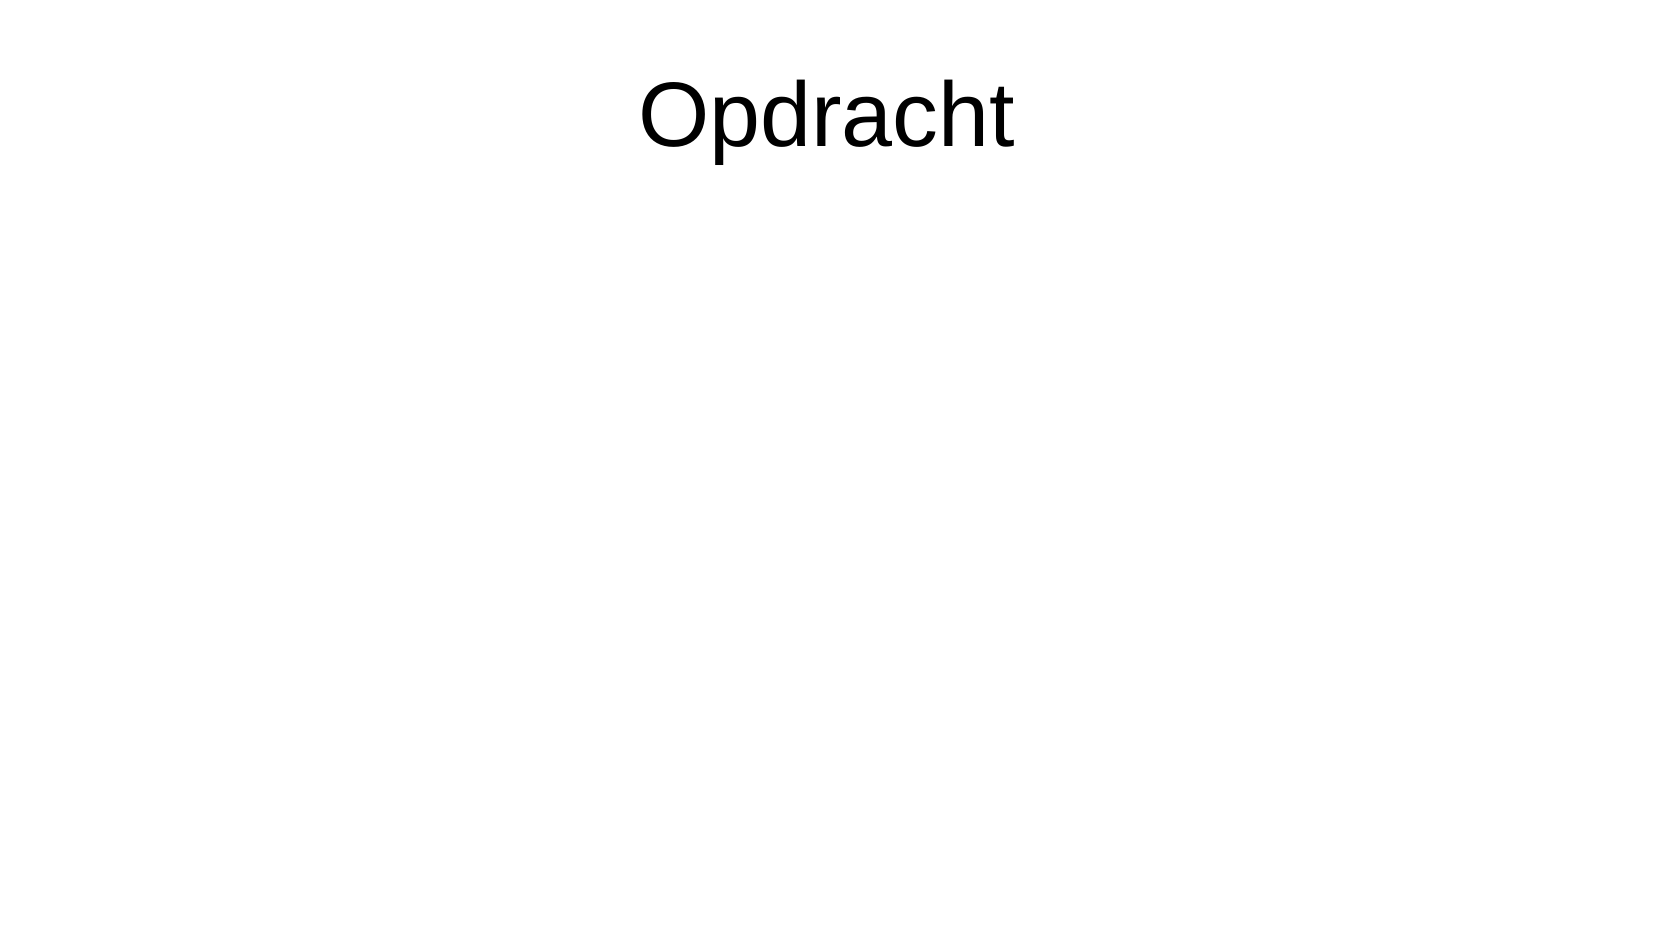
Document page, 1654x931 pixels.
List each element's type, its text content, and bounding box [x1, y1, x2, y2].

title Opdracht [82, 37, 1571, 193]
